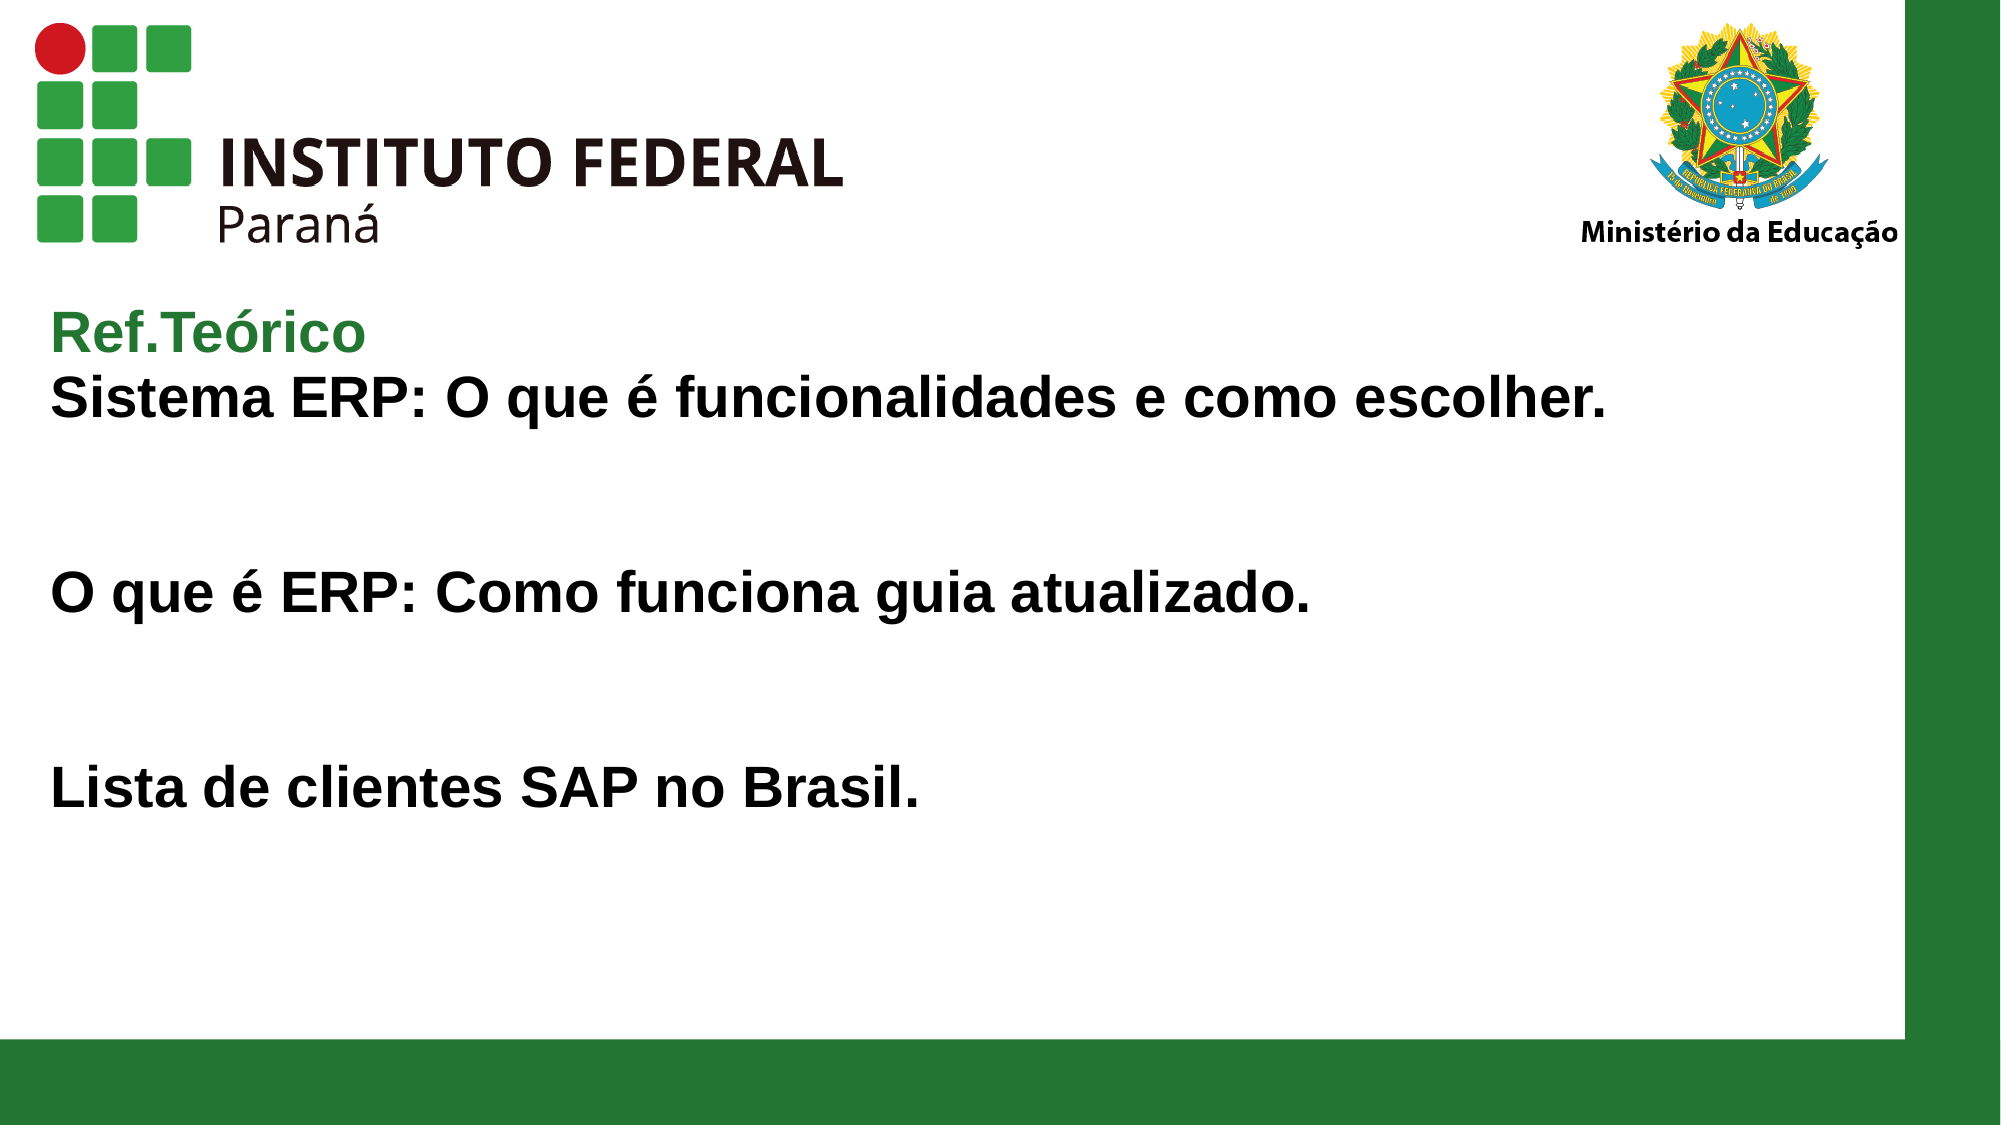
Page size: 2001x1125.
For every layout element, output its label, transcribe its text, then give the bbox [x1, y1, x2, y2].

text_box [0, 0, 2001, 1125]
text_box Ref.Teórico Sistema ERP: O que é funcionalidades e como escolher. O que é ERP: Como funciona guia atualizado. Lista de clientes SAP no Brasil. [35, 292, 1873, 828]
picture [35, 23, 1898, 251]
